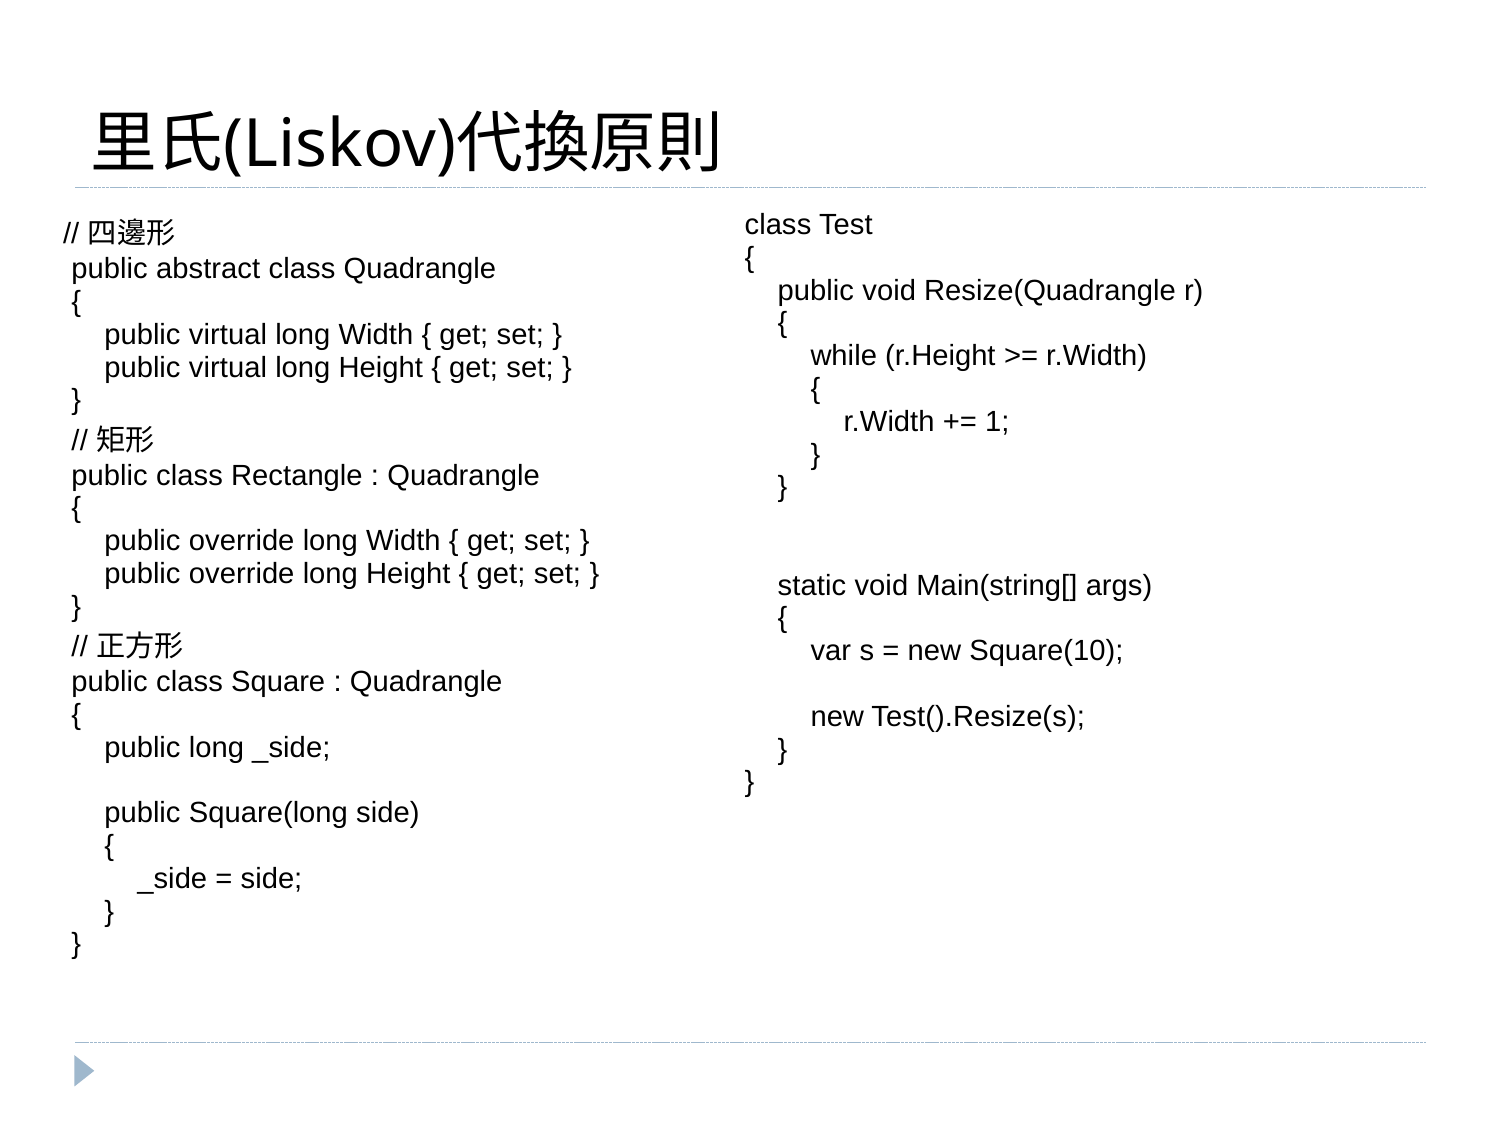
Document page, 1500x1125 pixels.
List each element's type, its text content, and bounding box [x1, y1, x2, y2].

text_box // 四邊形 public abstract class Quadrangle { public virtual long Width { get; set; } public virtual long Height { get; set; } } // 矩形 public class Rectangle : Quadrangle { public override long Width { get; set; } public override long Height { get; set; } } // 正方形 public class Square : Quadrangle { public long _side; public Square(long side) { _side = side; } } [23, 202, 626, 994]
title 里氏(Liskov)代換原則 [75, 25, 1426, 188]
text_box class Test { public void Resize(Quadrangle r) { while (r.Height >= r.Width) { r.Width += 1; } } static void Main(string[] args) { var s = new Square(10); new Test().Resize(s); } } [696, 200, 1300, 992]
